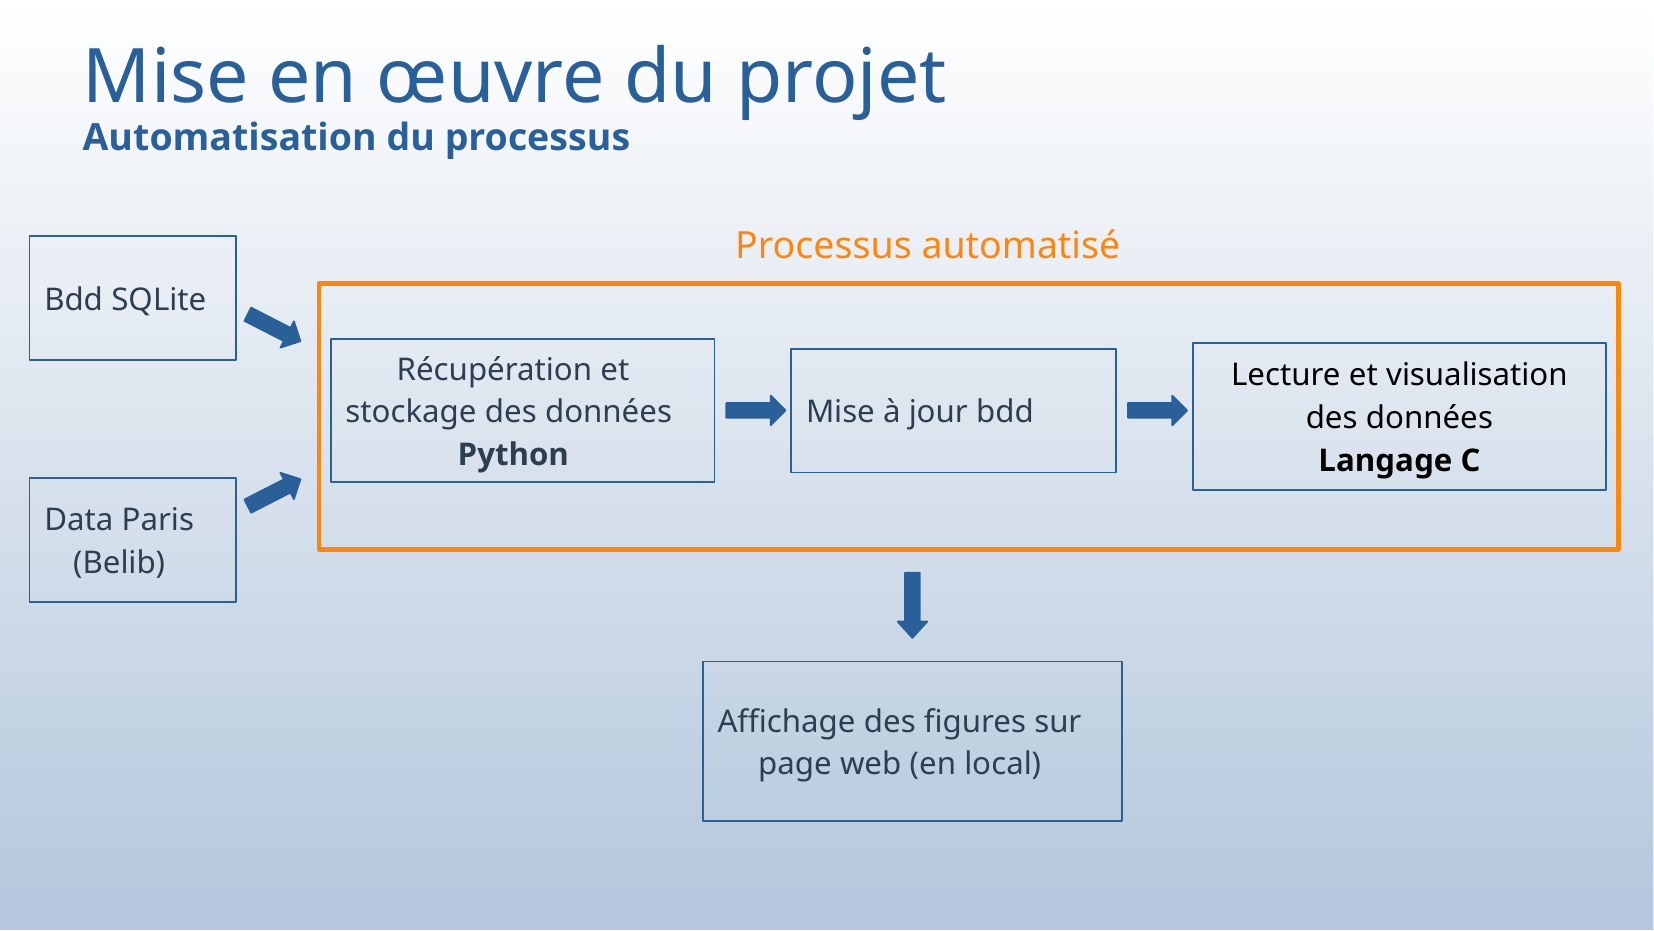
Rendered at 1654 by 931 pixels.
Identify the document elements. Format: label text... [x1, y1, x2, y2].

text_box Récupération et stockage des données Python [330, 348, 715, 473]
text_box Affichage des figures sur page web (en local) [702, 661, 1123, 822]
text_box Processus automatisé [720, 215, 1160, 274]
text_box Lecture et visualisation des données Langage C [1192, 342, 1607, 491]
text_box Bdd SQLite [29, 236, 237, 360]
text_box [321, 286, 1595, 547]
text_box Data Paris (Belib) [29, 478, 237, 602]
title Mise en œuvre du projet [82, 0, 1571, 151]
text_box Automatisation du processus [67, 106, 934, 165]
text_box [59, 224, 1595, 931]
text_box Mise à jour bdd [791, 348, 1117, 473]
